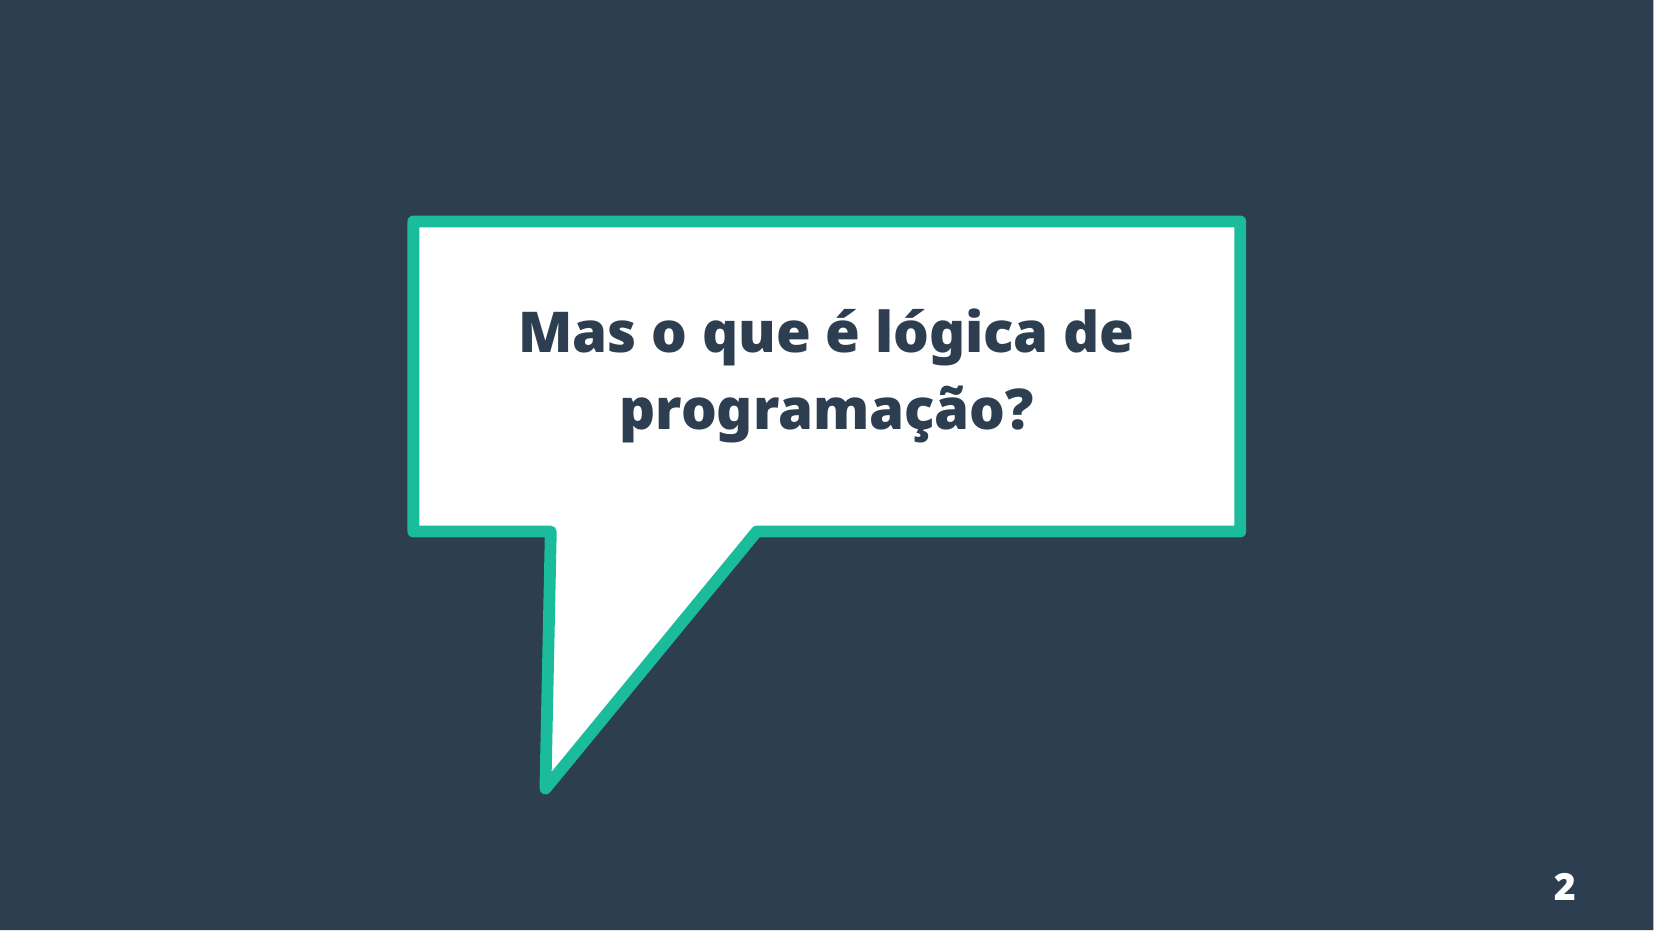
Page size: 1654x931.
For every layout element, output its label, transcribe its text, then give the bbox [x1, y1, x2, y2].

title Mas o que é lógica de programação? [442, 236, 1211, 502]
